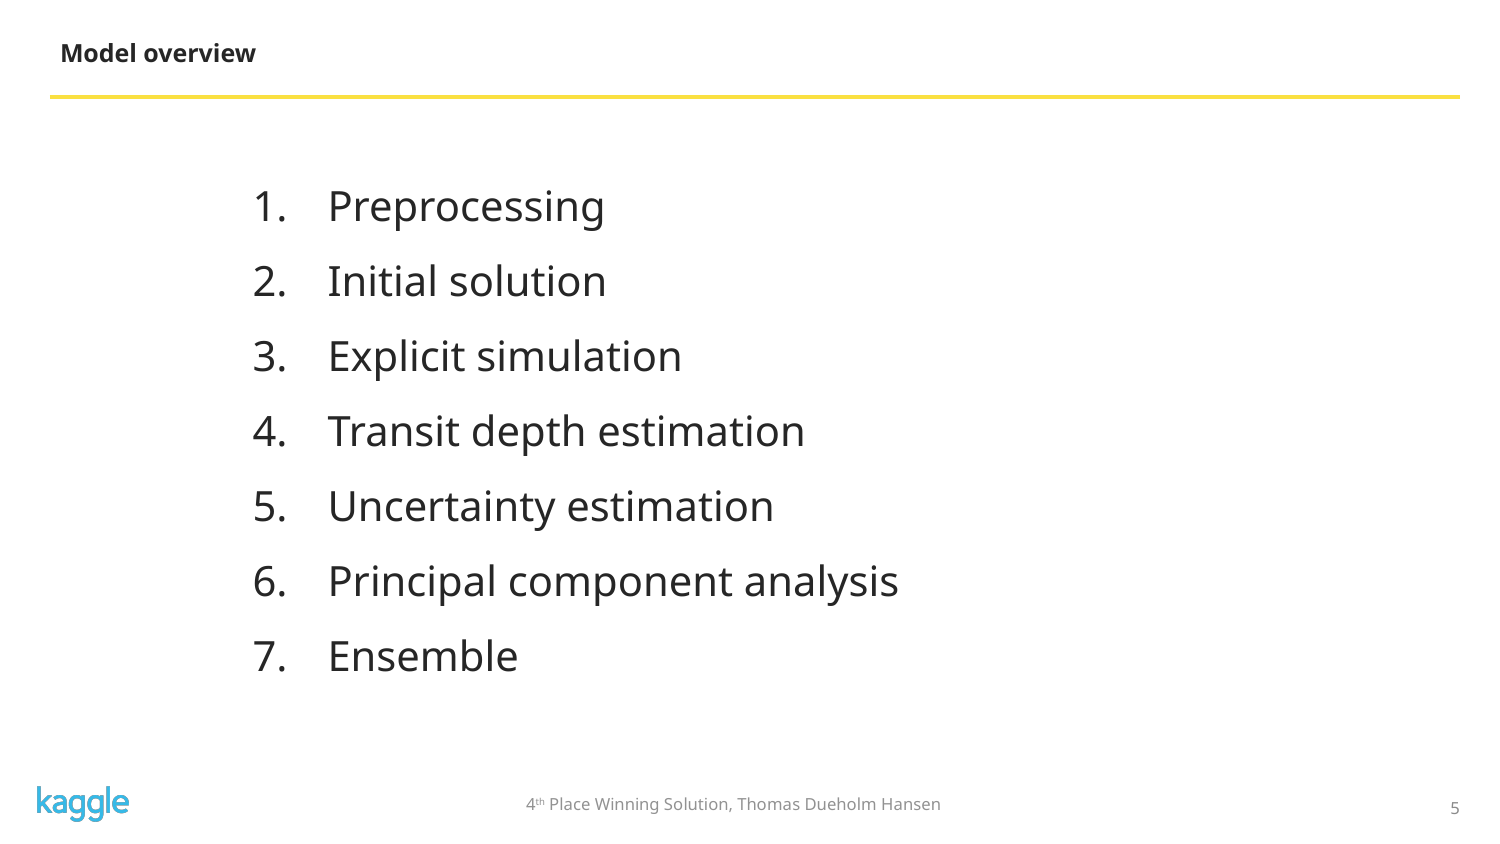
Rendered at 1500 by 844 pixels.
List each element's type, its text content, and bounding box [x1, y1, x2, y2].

slide_number <number> [1137, 786, 1475, 832]
text_box Model overview [45, 30, 888, 116]
text_box Preprocessing Initial solution Explicit simulation Transit depth estimation Uncertainty estimation Principal component analysis Ensemble [237, 147, 1163, 688]
picture [37, 786, 129, 822]
